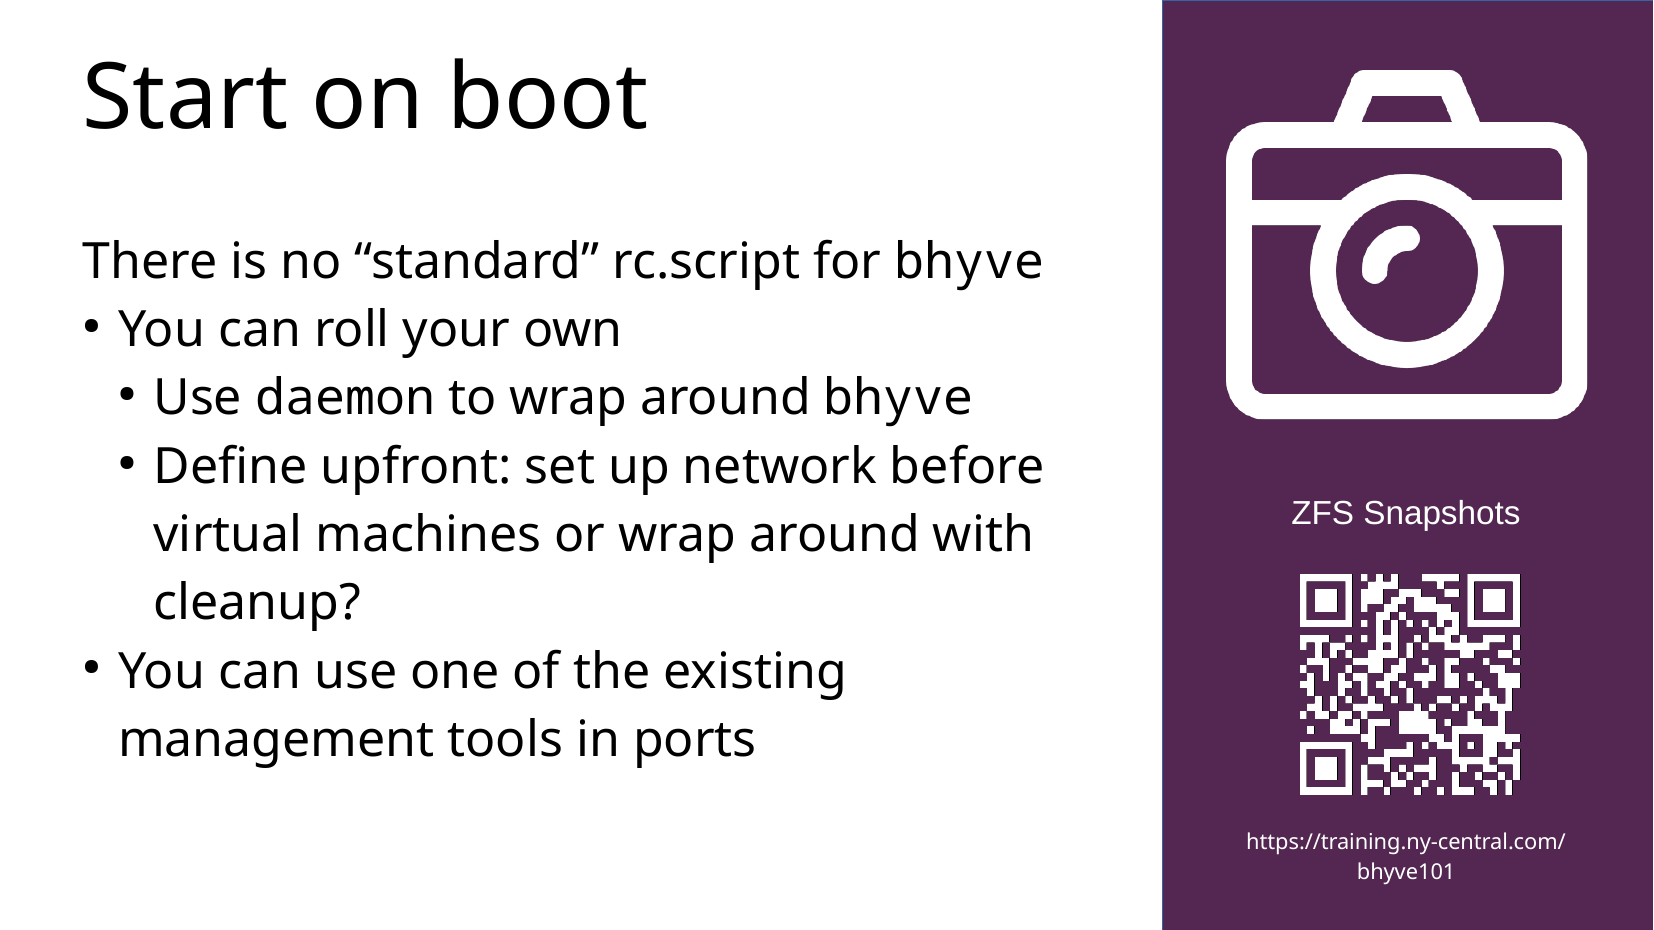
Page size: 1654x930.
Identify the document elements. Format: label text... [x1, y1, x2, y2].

picture [1268, 638, 1550, 826]
text_box [1162, 0, 1653, 930]
text_box ZFS Snapshots [1200, 487, 1613, 638]
title Start on boot [82, 37, 1571, 150]
picture [1200, 44, 1613, 458]
subtitle There is no “standard” rc.script for bhyve You can roll your own Use daemon to wrap around bhyve Define upfront: set up network before virtual machines or wrap around with cleanup? You can use one of the existing management tools in ports [82, 224, 1126, 825]
text_box https://training.ny-central.com/bhyve101 [1200, 819, 1613, 930]
